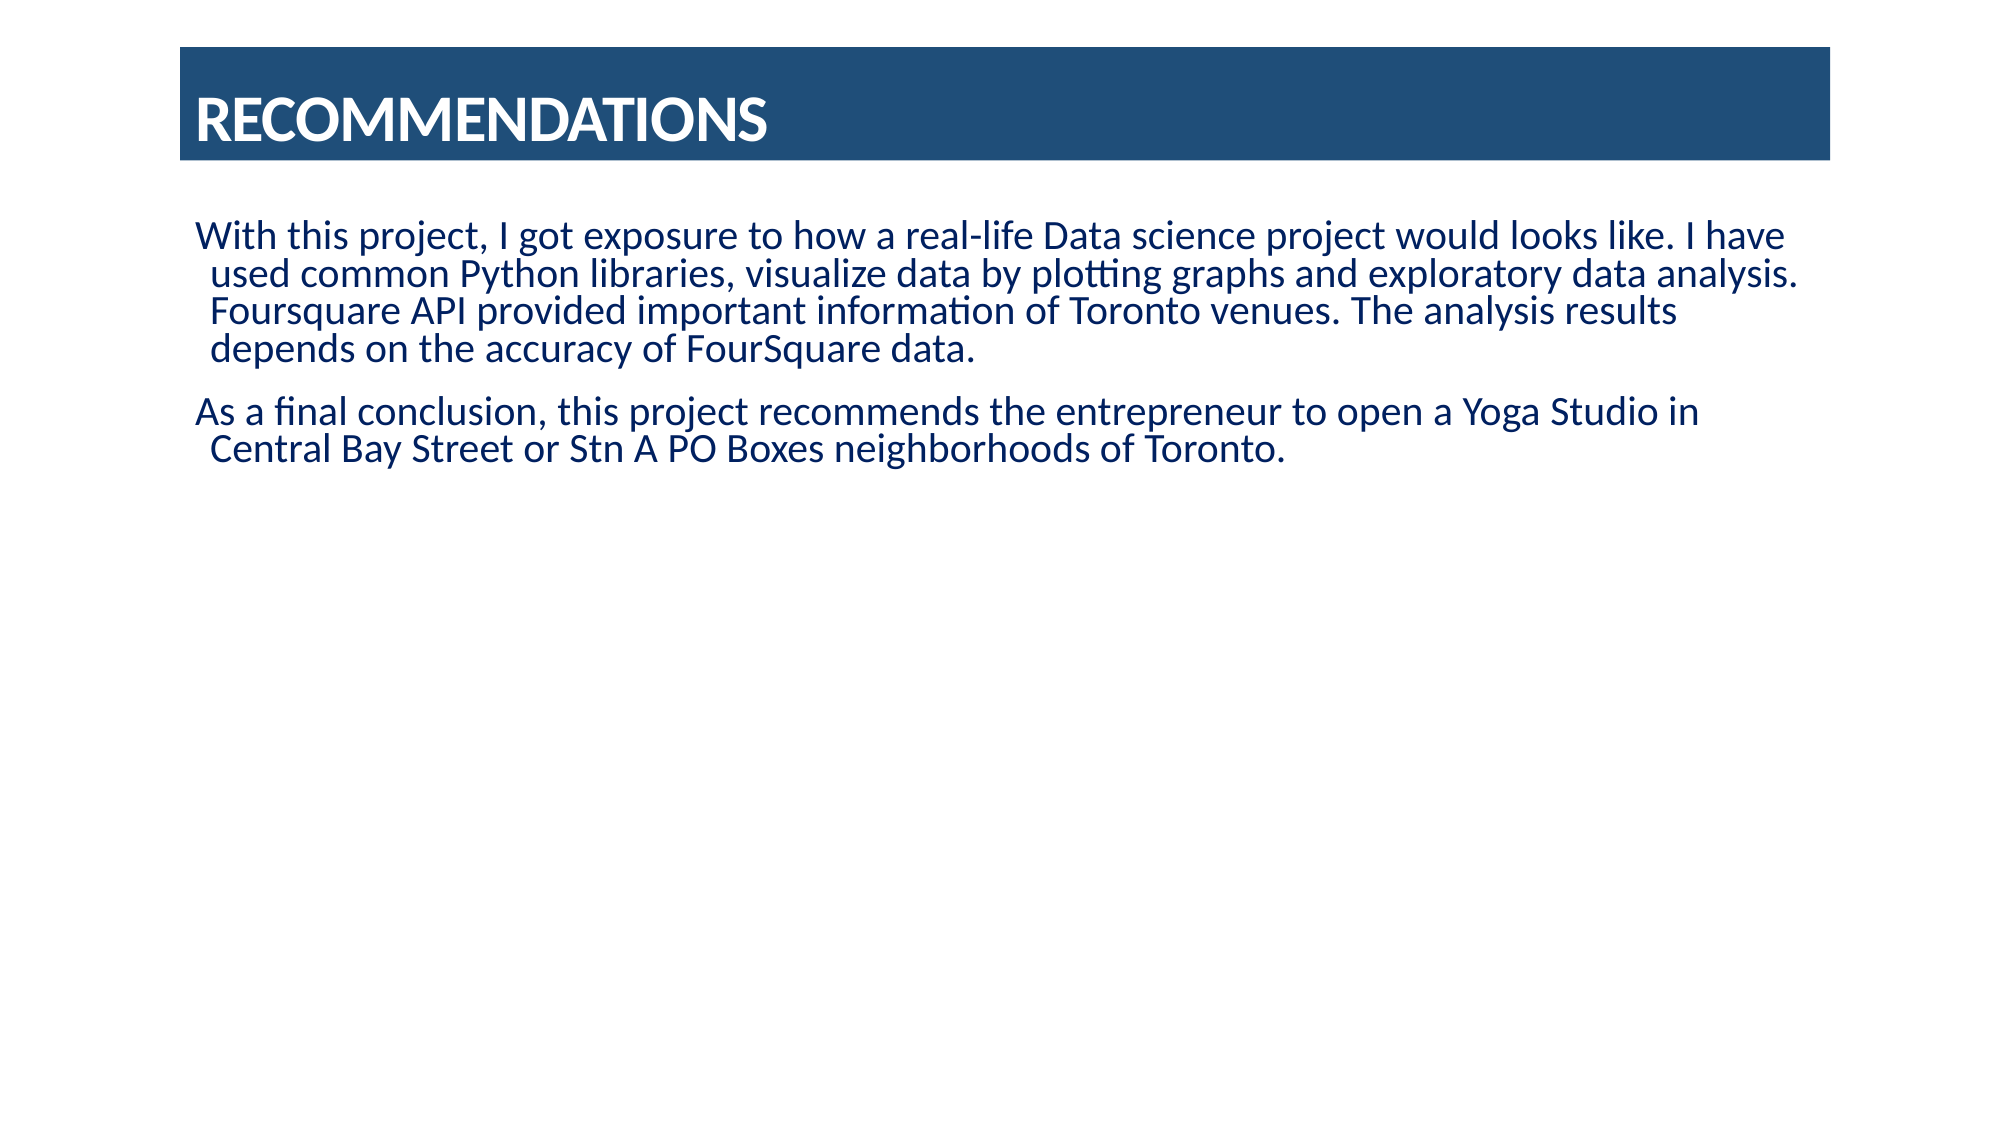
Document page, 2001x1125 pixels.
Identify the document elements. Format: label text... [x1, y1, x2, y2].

list With this project, I got exposure to how a real-life Data science project would looks like. I have used common Python libraries, visualize data by plotting graphs and exploratory data analysis. Foursquare API provided important information of Toronto venues. The analysis results depends on the accuracy of FourSquare data. As a final conclusion, this project recommends the entrepreneur to open a Yoga Studio in Central Bay Street or Stn A PO Boxes neighborhoods of Toronto. [180, 212, 1831, 873]
title RECOMMENDATIONS [180, 47, 1831, 161]
